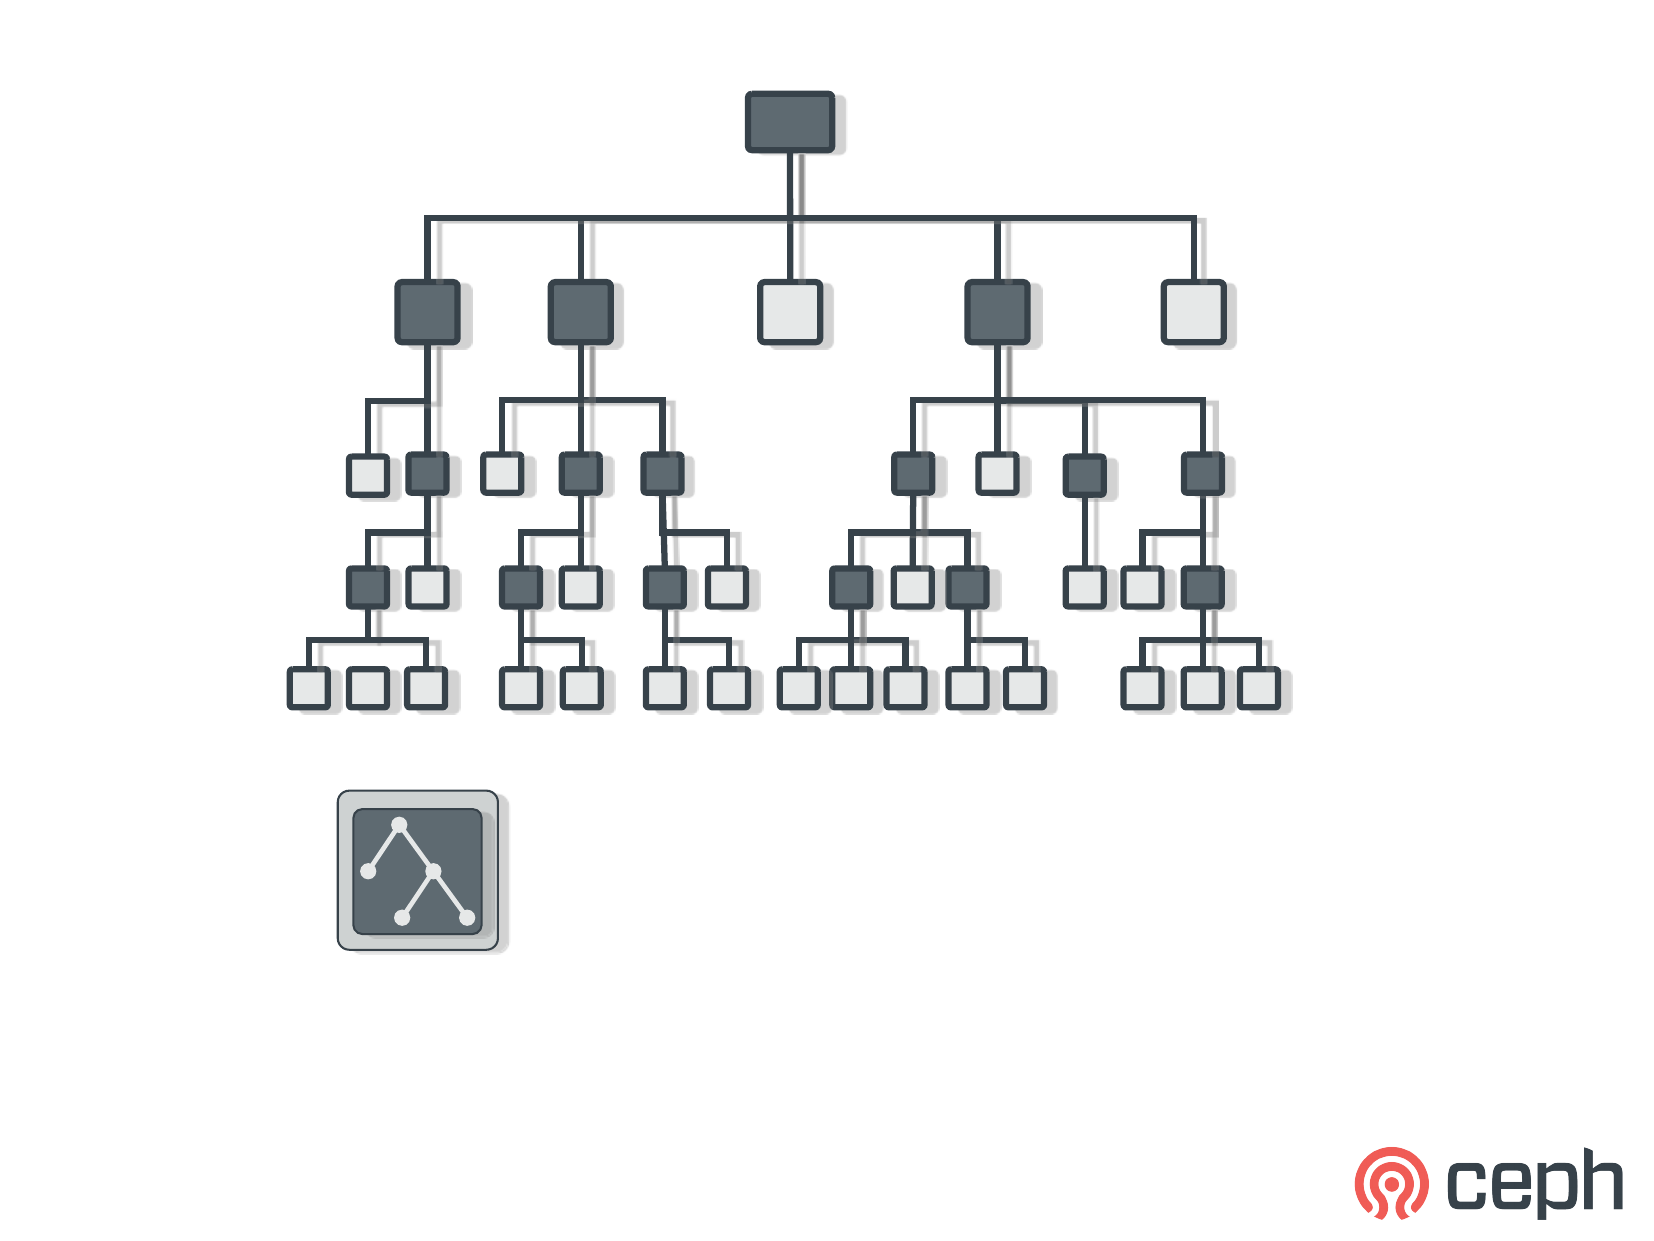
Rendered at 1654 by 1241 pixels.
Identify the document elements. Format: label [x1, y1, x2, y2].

text_box [502, 669, 541, 708]
text_box [978, 454, 1017, 493]
text_box [407, 669, 446, 708]
text_box [1239, 669, 1278, 708]
text_box [349, 568, 387, 607]
text_box [747, 93, 833, 151]
text_box [732, 568, 737, 607]
text_box [760, 282, 821, 343]
text_box [710, 669, 749, 708]
text_box [585, 568, 589, 607]
text_box [371, 669, 376, 708]
text_box [894, 454, 933, 493]
text_box [502, 568, 541, 607]
text_box [483, 454, 522, 493]
text_box [349, 456, 387, 495]
text_box [1163, 282, 1224, 343]
text_box [561, 454, 600, 493]
text_box [707, 568, 726, 607]
text_box [550, 282, 611, 343]
text_box [440, 568, 447, 607]
text_box [1206, 669, 1211, 708]
text_box [948, 669, 964, 708]
text_box [832, 568, 871, 607]
text_box [971, 669, 976, 708]
picture [1308, 1100, 1654, 1241]
text_box [337, 790, 498, 950]
text_box [1006, 669, 1045, 708]
text_box [779, 669, 818, 708]
text_box [1123, 568, 1162, 607]
text_box [832, 669, 871, 708]
text_box [349, 669, 365, 708]
text_box [408, 568, 421, 607]
text_box [983, 669, 987, 708]
text_box [967, 282, 1028, 343]
text_box [397, 282, 458, 343]
text_box [561, 568, 579, 607]
text_box [1184, 454, 1223, 493]
text_box [1123, 669, 1162, 708]
text_box [948, 568, 987, 607]
text_box [643, 454, 682, 493]
text_box [1065, 456, 1104, 495]
text_box [1183, 568, 1222, 607]
text_box [427, 568, 432, 607]
text_box [1065, 568, 1104, 607]
text_box [645, 669, 684, 708]
text_box [289, 669, 328, 708]
text_box [893, 568, 932, 607]
text_box [645, 568, 684, 607]
text_box [562, 669, 601, 708]
text_box [408, 454, 447, 493]
text_box [886, 669, 925, 708]
text_box [1183, 669, 1200, 708]
